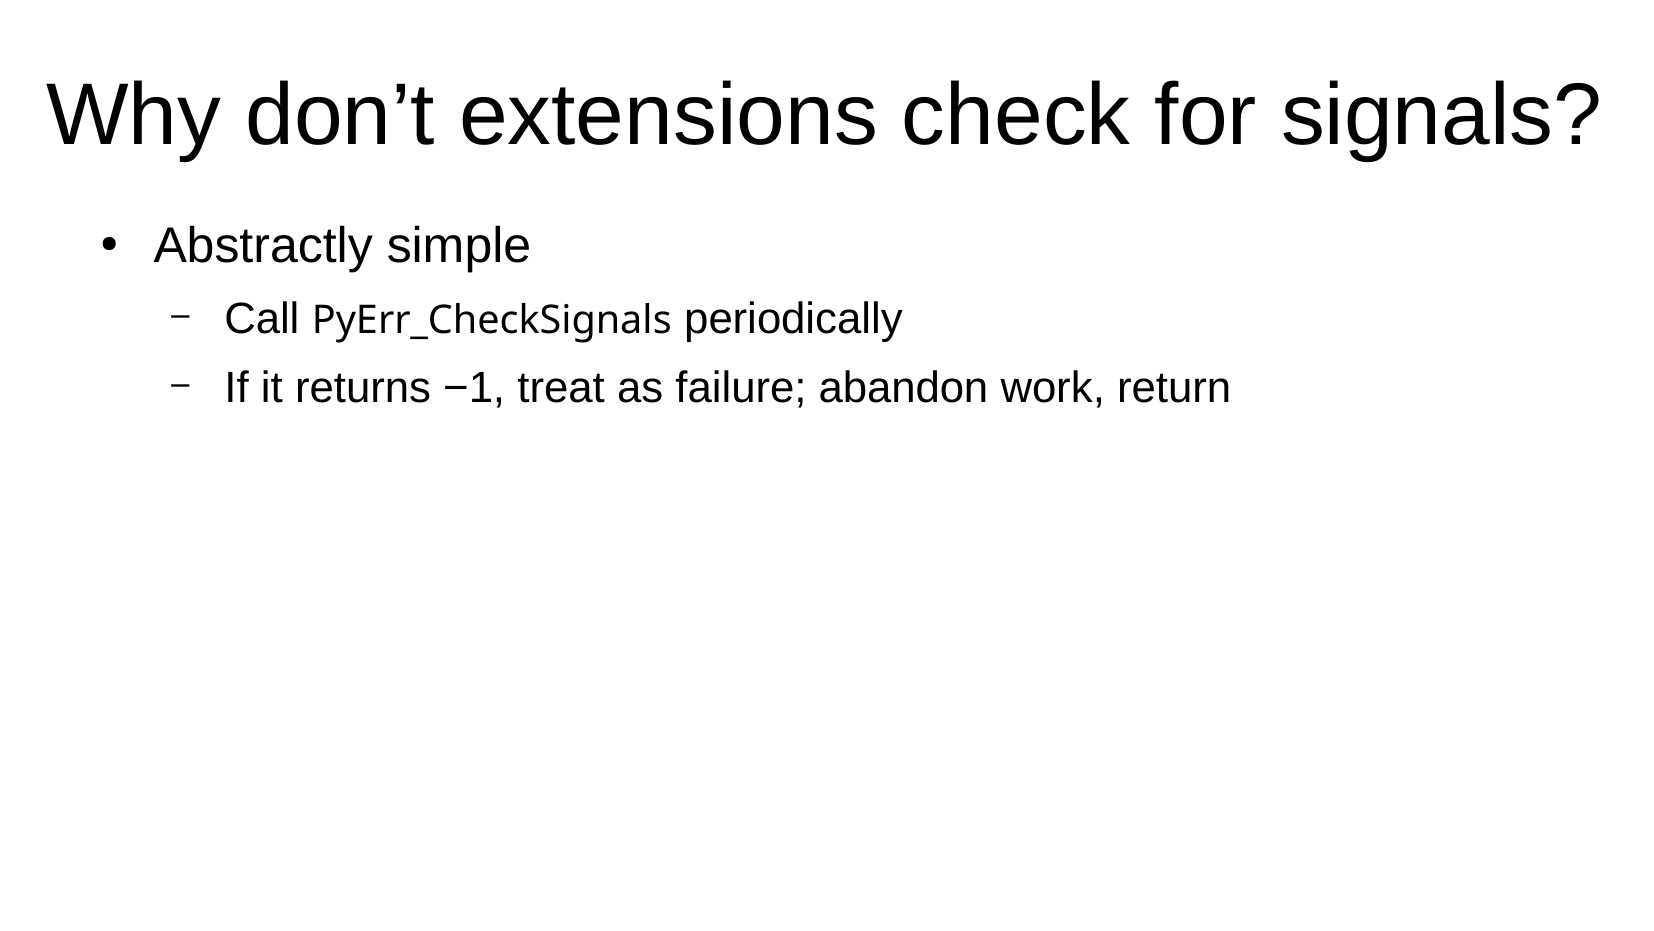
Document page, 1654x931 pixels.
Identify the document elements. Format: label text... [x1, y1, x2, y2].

title Why don’t extensions check for signals? [0, 37, 1651, 193]
list Abstractly simple Call PyErr_CheckSignals periodically If it returns −1, treat as failure; abandon work, return [82, 217, 1571, 900]
